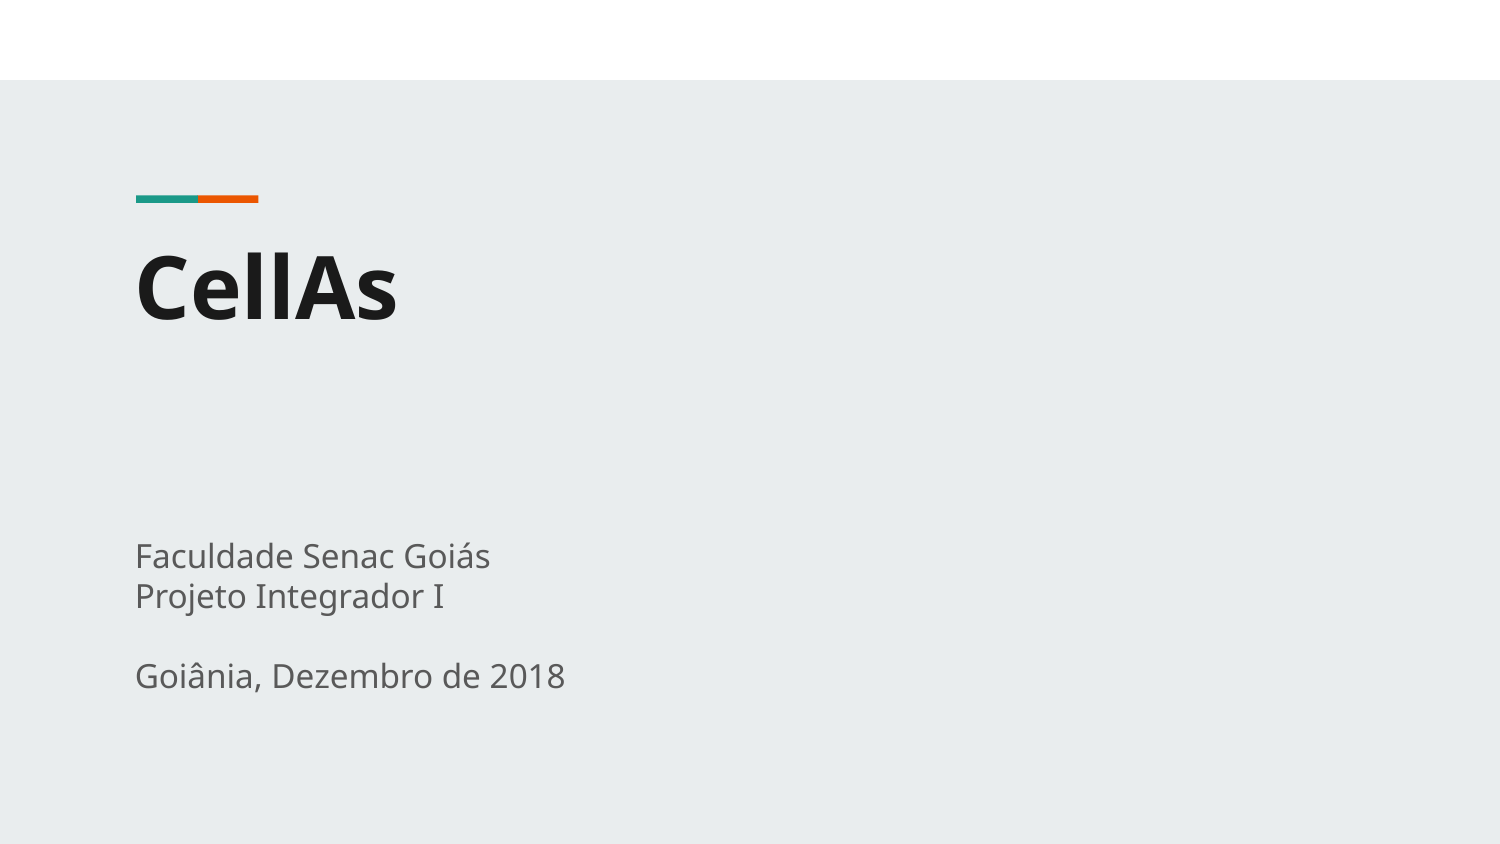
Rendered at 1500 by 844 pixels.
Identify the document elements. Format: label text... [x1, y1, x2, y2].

title CellAs [119, 216, 1381, 490]
subtitle Faculdade Senac Goiás Projeto Integrador I Goiânia, Dezembro de 2018 [119, 520, 1381, 610]
